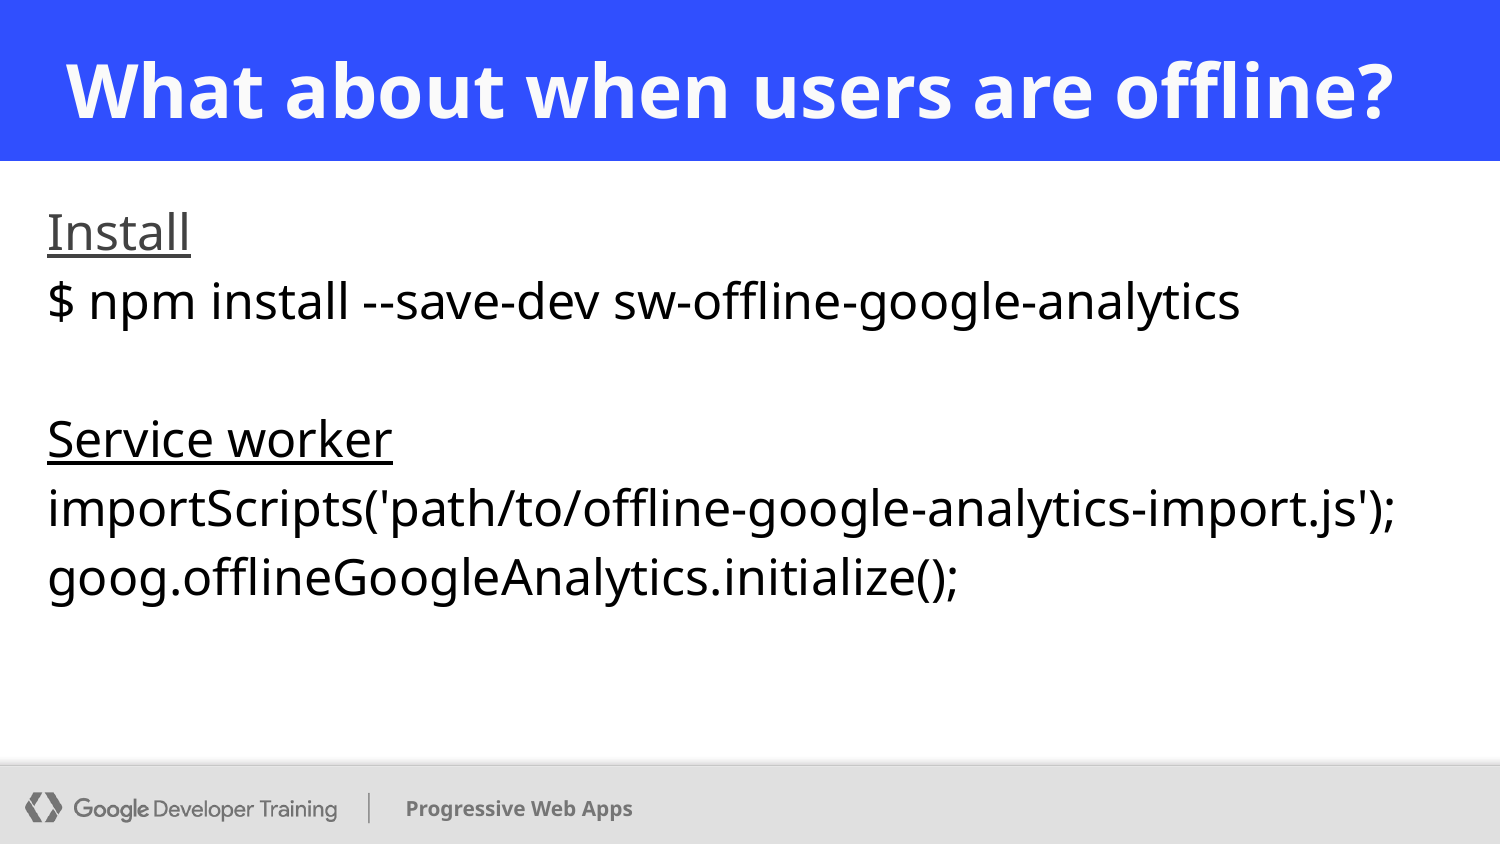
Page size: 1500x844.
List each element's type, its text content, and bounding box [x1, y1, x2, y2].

list Install $ npm install --save-dev sw-offline-google-analytics Service worker importScripts('path/to/offline-google-analytics-import.js'); goog.offlineGoogleAnalytics.initialize(); [32, 176, 1471, 737]
picture [0, 161, 1500, 844]
title What about when users are offline? [51, 28, 1449, 122]
